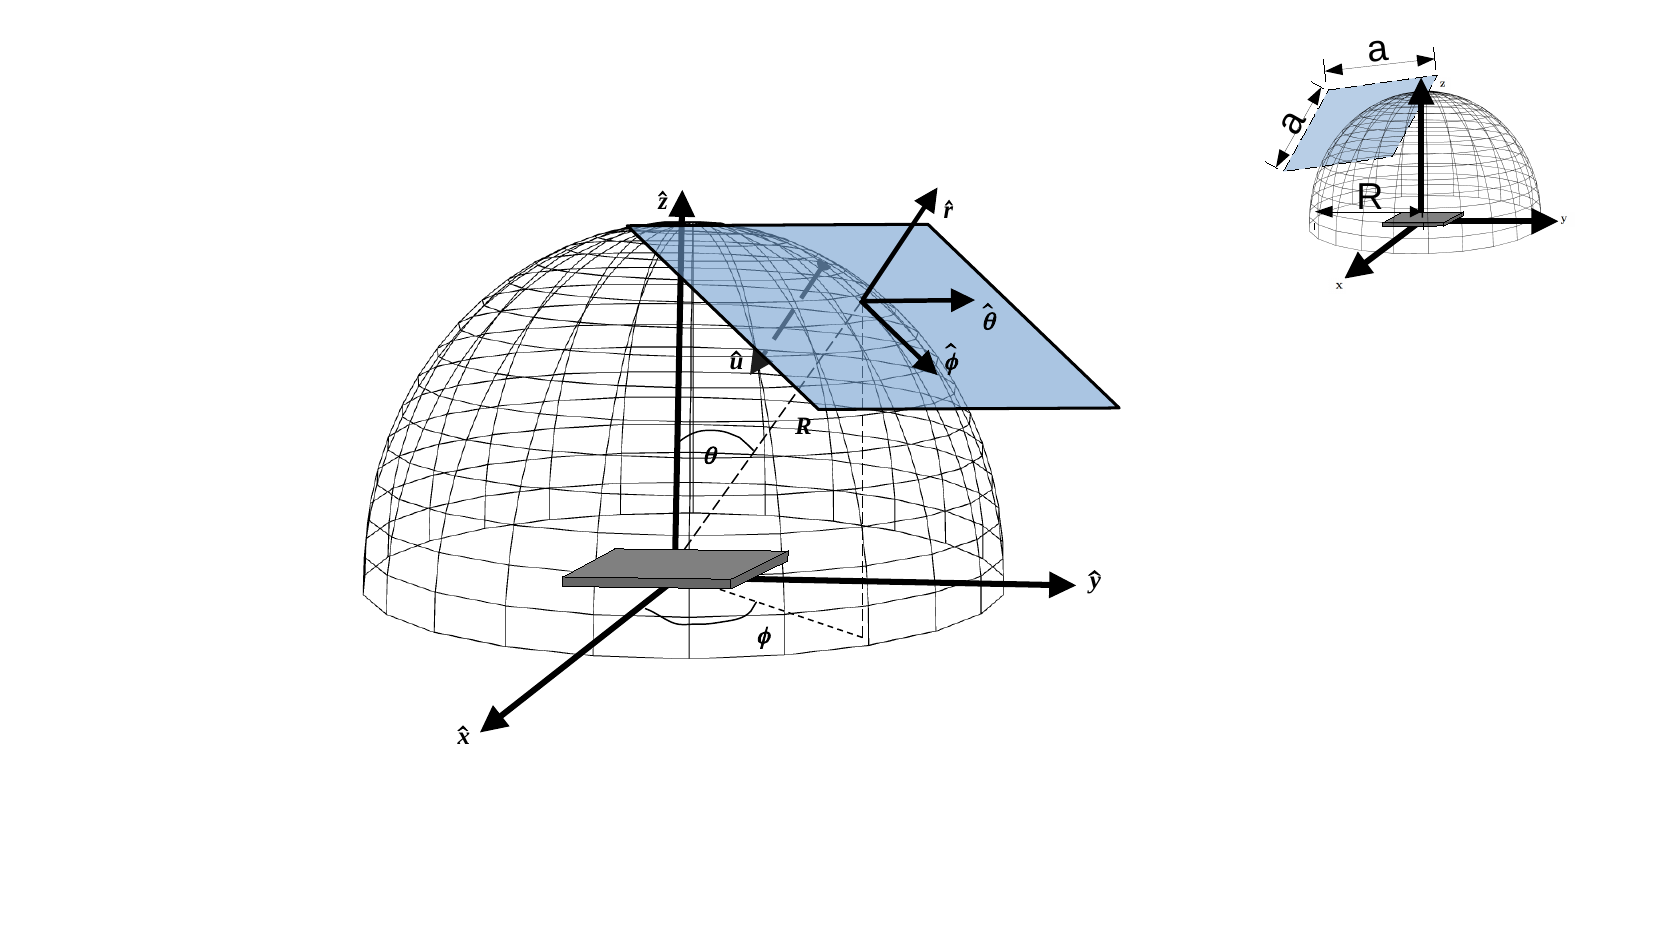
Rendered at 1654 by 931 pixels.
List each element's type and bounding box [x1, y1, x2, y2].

text_box [562, 548, 789, 589]
chart [1080, 566, 1109, 595]
chart [975, 301, 1002, 331]
chart [937, 341, 965, 376]
text_box [1382, 211, 1464, 227]
chart [650, 187, 676, 216]
text_box [1283, 77, 1420, 172]
chart [937, 196, 961, 225]
picture [1436, 77, 1451, 92]
chart [787, 412, 818, 441]
picture [1558, 212, 1576, 227]
chart [723, 347, 751, 376]
picture [1328, 278, 1346, 294]
chart [450, 722, 477, 751]
chart [750, 624, 778, 650]
text_box [627, 224, 1120, 410]
chart [696, 444, 723, 466]
text_box [1422, 75, 1438, 91]
